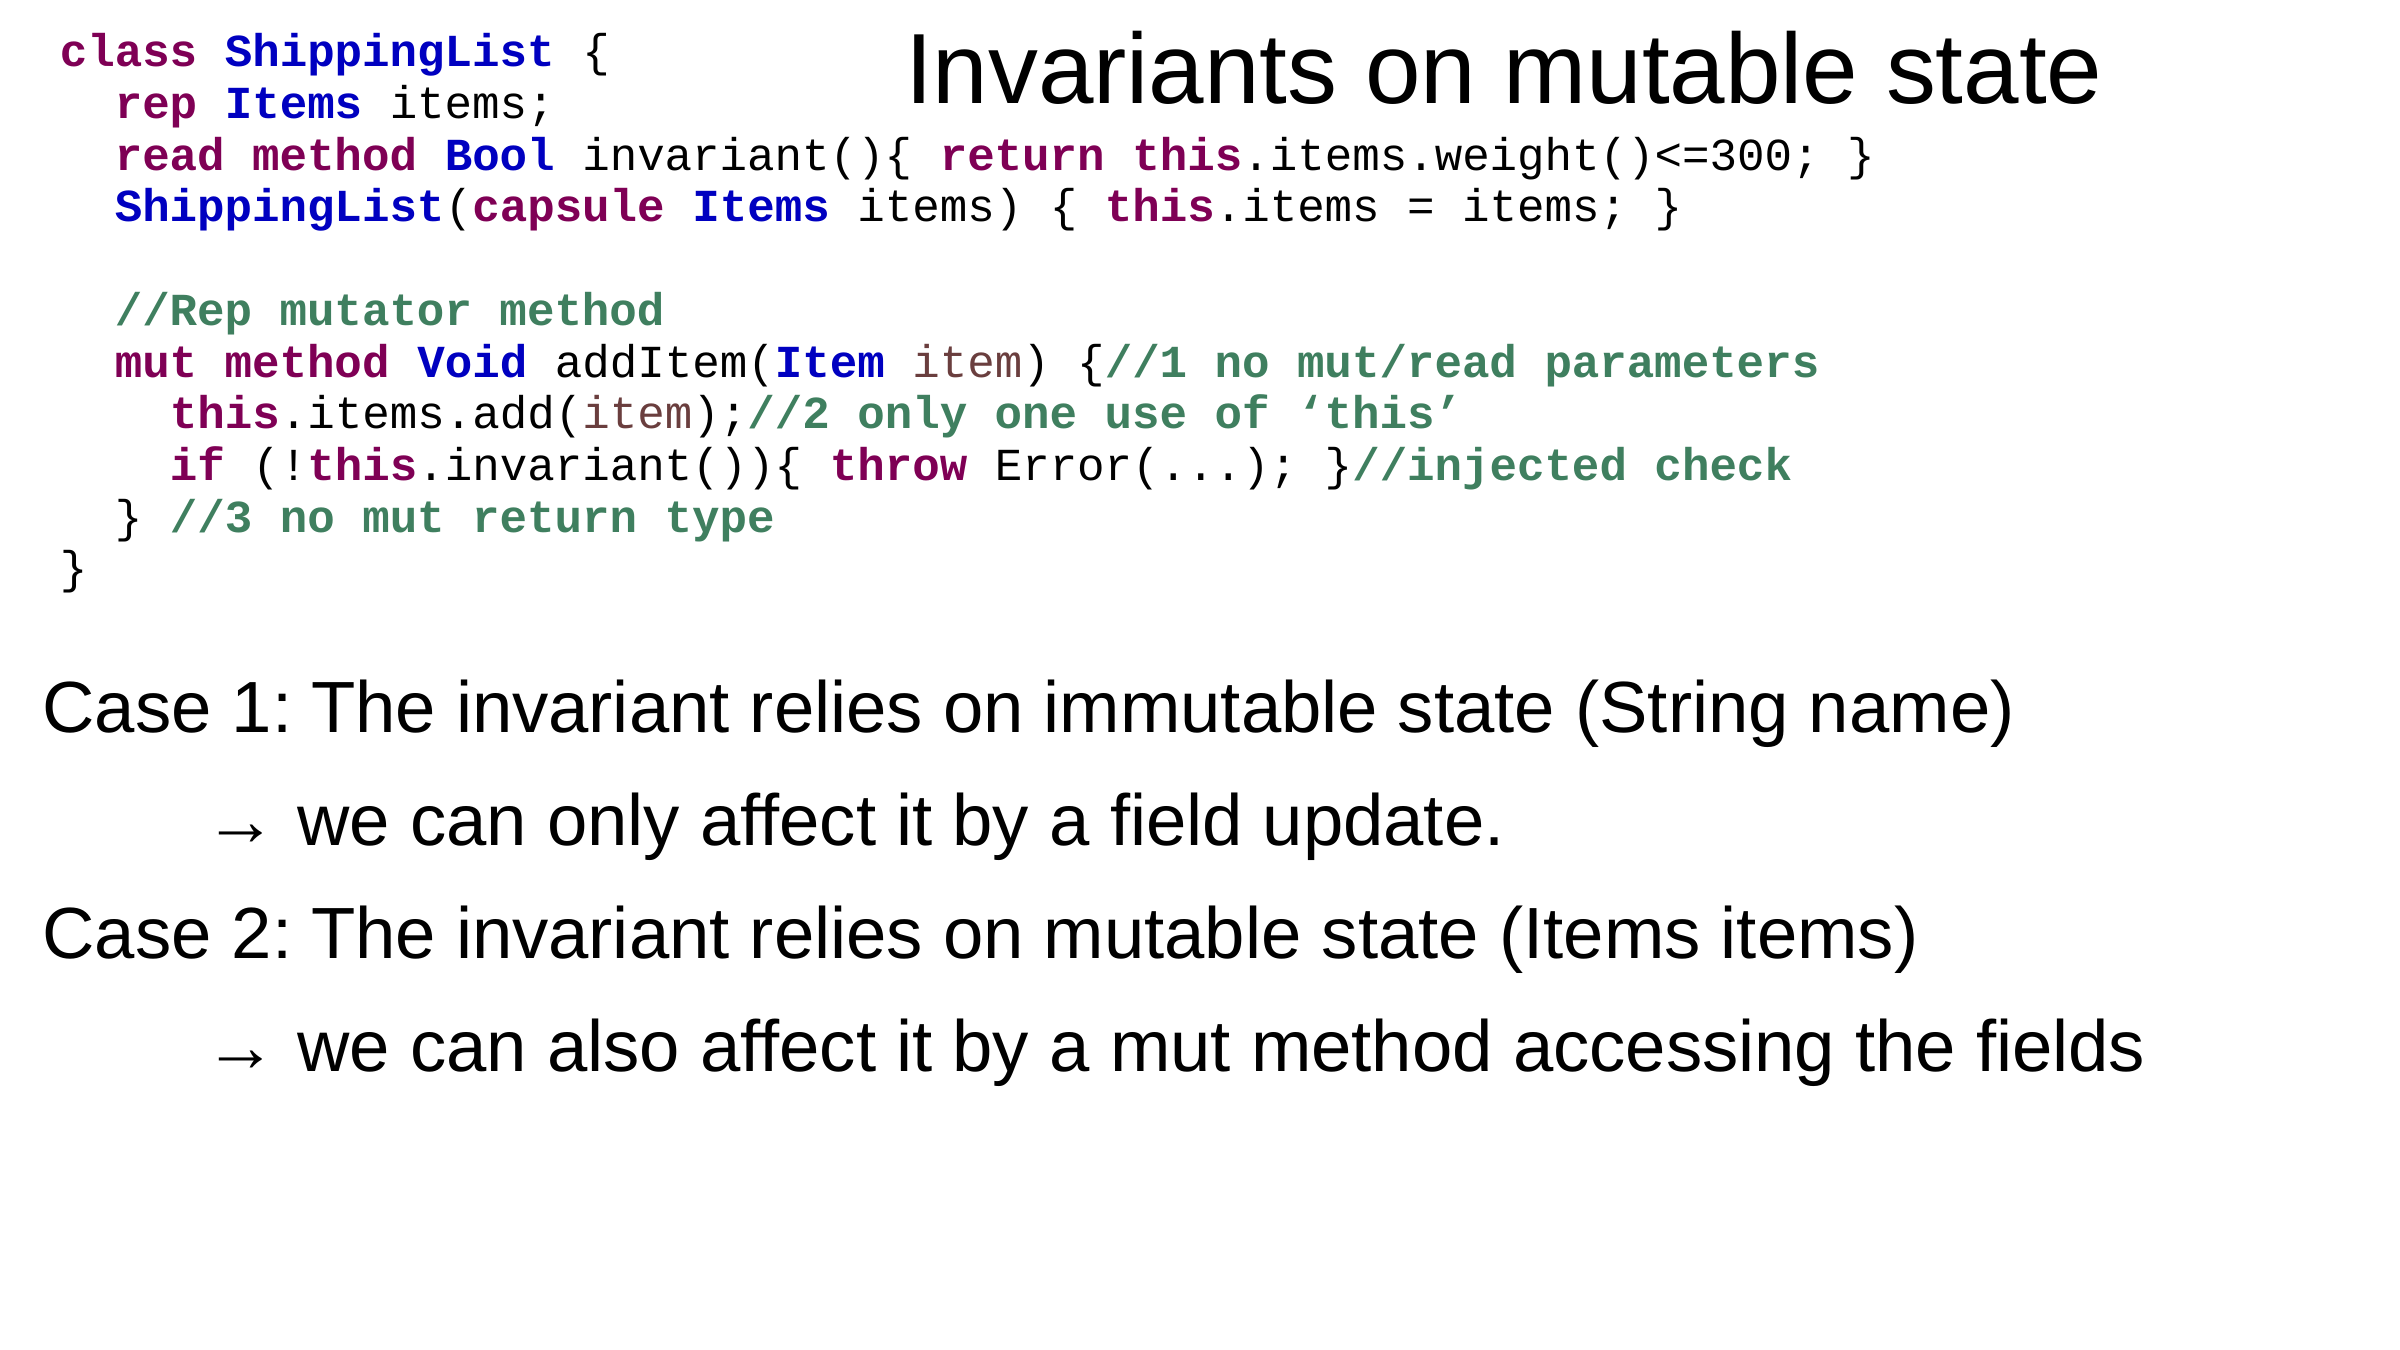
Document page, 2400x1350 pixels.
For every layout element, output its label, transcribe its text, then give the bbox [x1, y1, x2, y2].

list Case 1: The invariant relies on immutable state (String name) → we can only affect it by a field update. Case 2: The invariant relies on mutable state (Items items) → we can also affect it by a mut method accessing the fields [42, 666, 2328, 1305]
text_box class ShippingList { rep Items items; read method Bool invariant(){ return this.items.weight()<=300; } ShippingList(capsule Items items) { this.items = items; } //Rep mutator method mut method Void addItem(Item item) {//1 no mut/read parameters this.items.add(item);//2 only one use of ‘this’ if (!this.invariant()){ throw Error(...); }//injected check } //3 no mut return type } [45, 21, 2026, 657]
title Invariants on mutable state [765, 0, 2244, 182]
